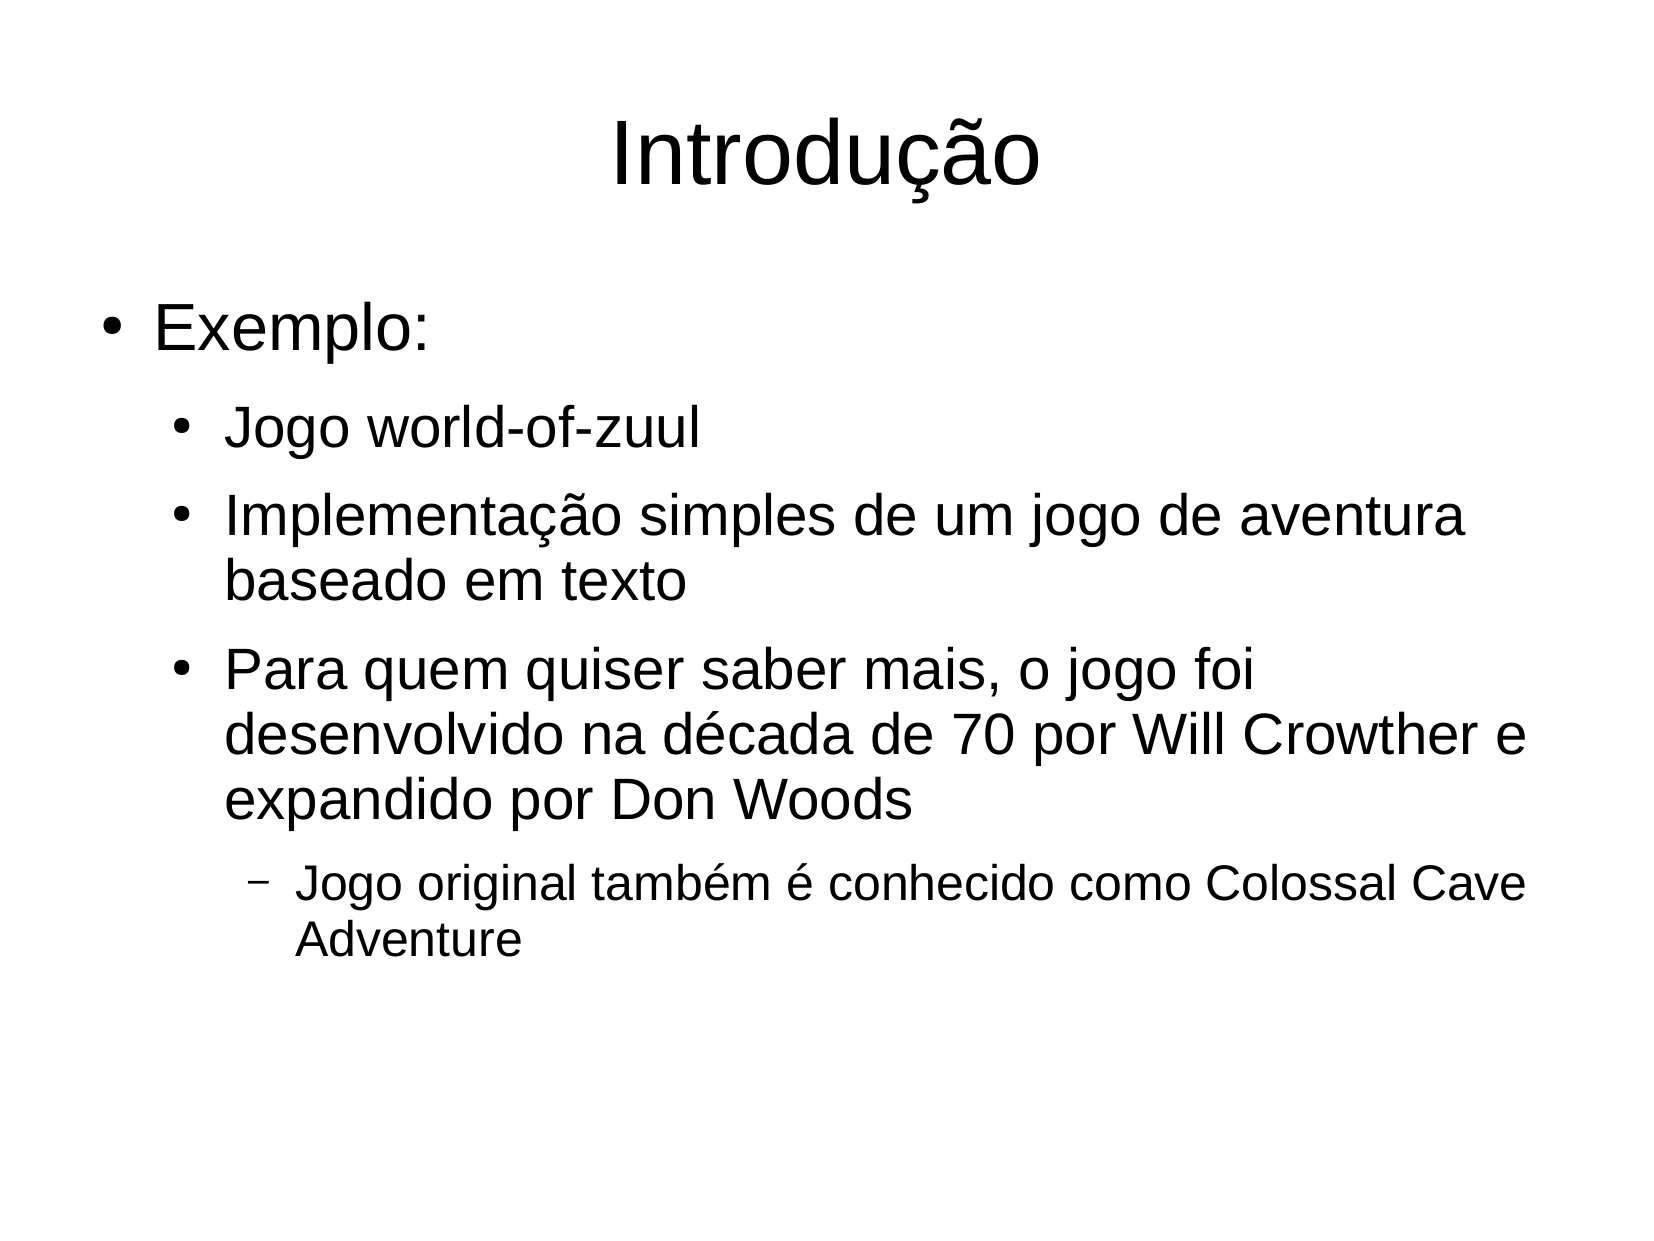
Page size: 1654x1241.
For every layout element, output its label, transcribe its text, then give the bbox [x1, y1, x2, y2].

title Introdução [82, 49, 1571, 257]
list Exemplo: Jogo world-of-zuul Implementação simples de um jogo de aventura baseado em texto Para quem quiser saber mais, o jogo foi desenvolvido na década de 70 por Will Crowther e expandido por Don Woods Jogo original também é conhecido como Colossal Cave Adventure [82, 290, 1571, 1109]
